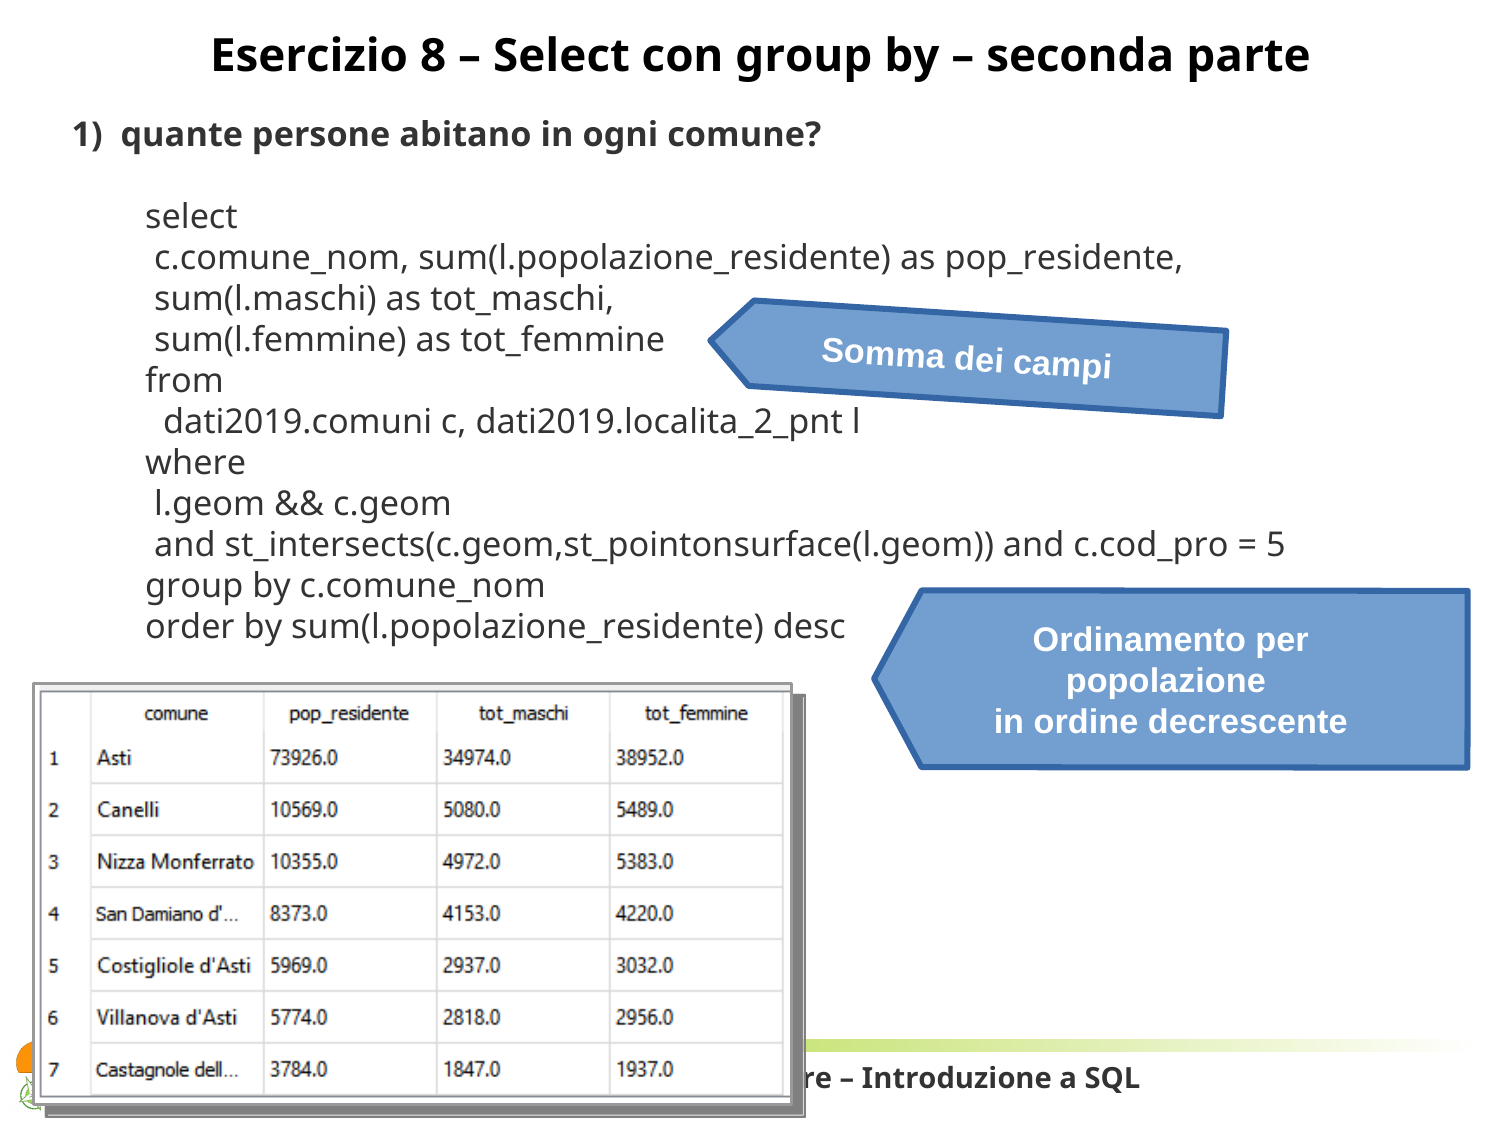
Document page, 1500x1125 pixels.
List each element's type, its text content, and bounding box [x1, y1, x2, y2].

text_box Ordinamento per popolazione in ordine decrescente [874, 590, 1468, 768]
text_box 1) quante persone abitano in ogni comune? select c.comune_nom, sum(l.popolazione_residente) as pop_residente, sum(l.maschi) as tot_maschi, sum(l.femmine) as tot_femmine from dati2019.comuni c, dati2019.localita_2_pnt l where l.geom && c.geom and st_intersects(c.geom,st_pointonsurface(l.geom)) and c.cod_pro = 5 group by c.comune_nom order by sum(l.popolazione_residente) desc [12, 104, 1465, 776]
picture [2, 1027, 44, 1118]
text_box Somma dei campi [710, 300, 1227, 417]
picture [35, 685, 791, 1104]
title Esercizio 8 – Select con group by – seconda parte [21, 26, 1500, 82]
